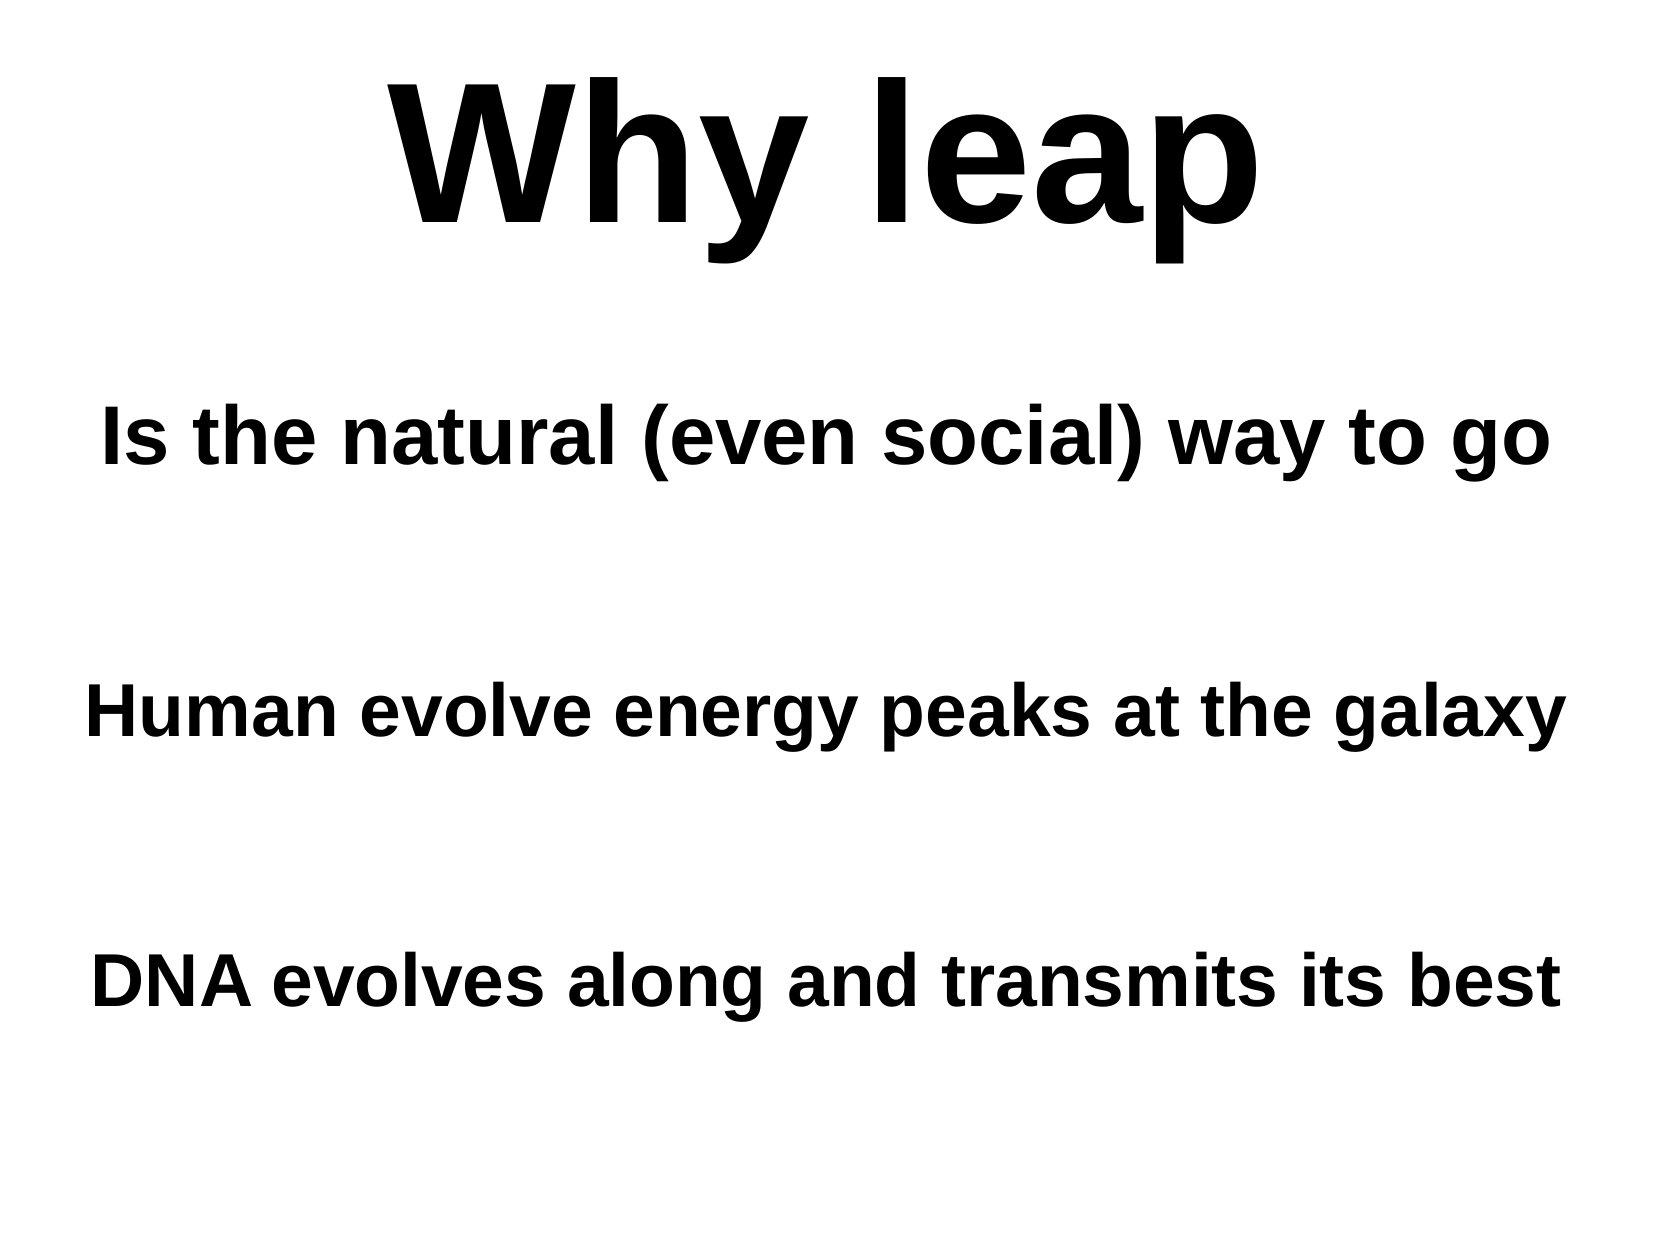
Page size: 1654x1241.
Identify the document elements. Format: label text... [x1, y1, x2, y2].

subtitle Is the natural (even social) way to go Human evolve energy peaks at the galaxy DNA evolves along and transmits its best [82, 138, 1571, 1162]
title Why leap [82, 41, 1571, 138]
